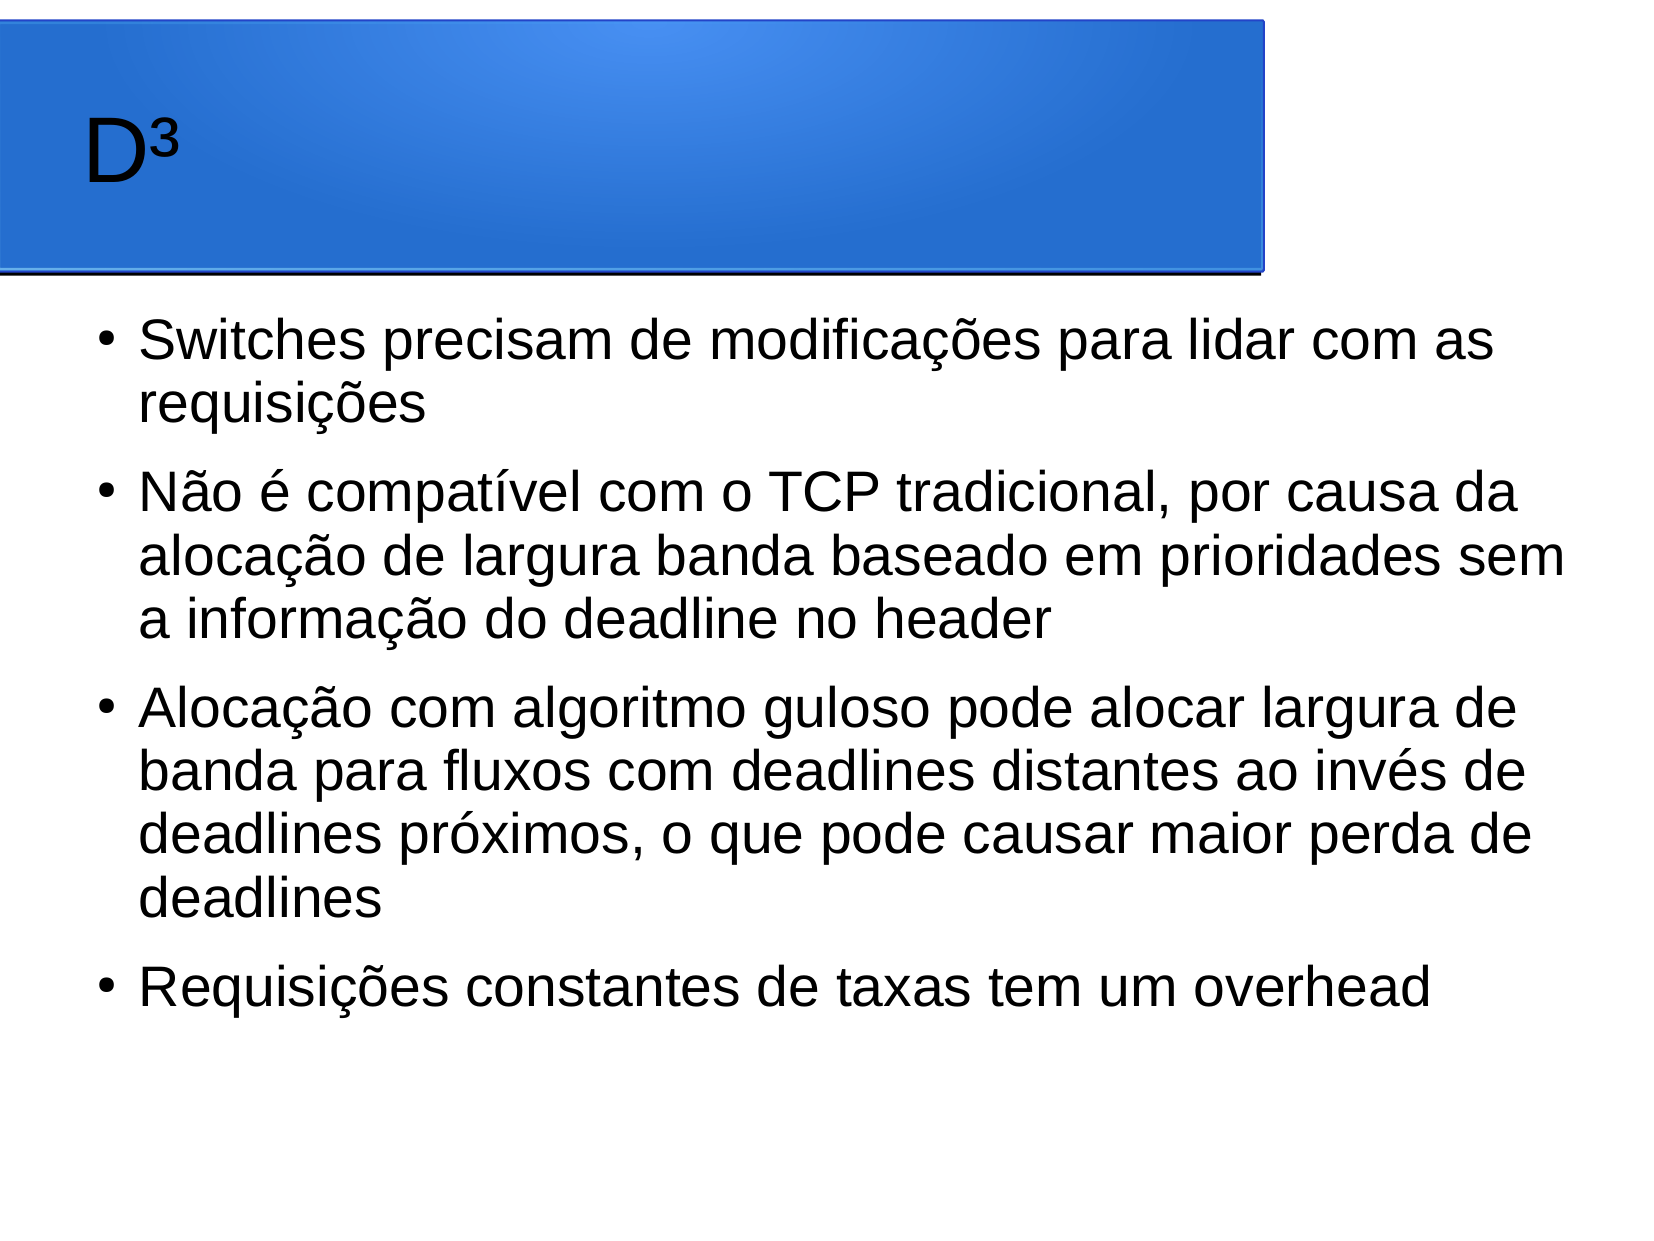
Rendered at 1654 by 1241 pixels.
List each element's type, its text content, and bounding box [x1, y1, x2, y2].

title D³ [82, 47, 1235, 252]
list Switches precisam de modificações para lidar com as requisições Não é compatível com o TCP tradicional, por causa da alocação de largura banda baseado em prioridades sem a informação do deadline no header Alocação com algoritmo guloso pode alocar largura de banda para fluxos com deadlines distantes ao invés de deadlines próximos, o que pode causar maior perda de deadlines Requisições constantes de taxas tem um overhead [82, 307, 1571, 1028]
